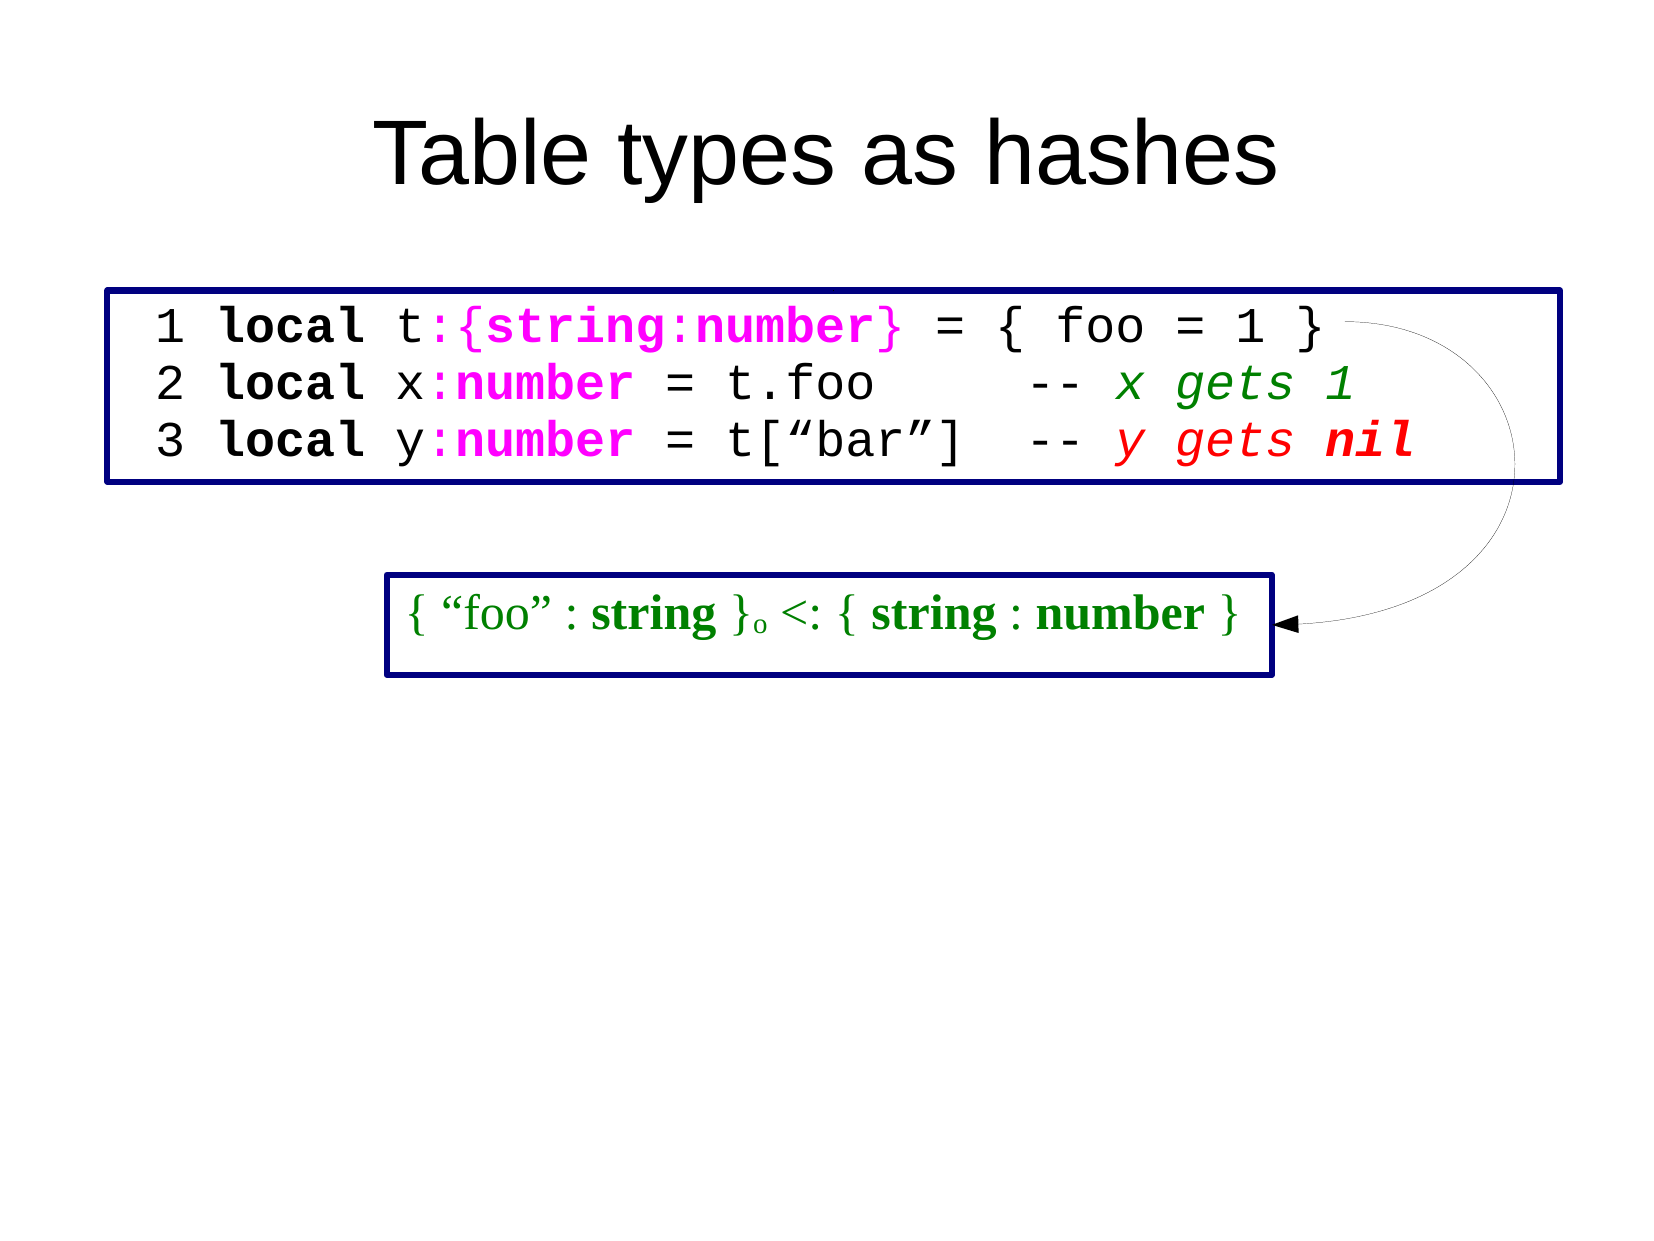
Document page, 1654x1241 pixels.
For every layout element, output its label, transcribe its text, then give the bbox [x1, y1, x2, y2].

title Table types as hashes [82, 49, 1571, 257]
text_box { “foo” : string }o <: { string : number } [386, 574, 1272, 676]
text_box 1 local t:{string:number} = { foo = 1 } 2 local x:number = t.foo -- x gets 1 3 local y:number = t[“bar”] -- y gets nil [107, 290, 1561, 476]
